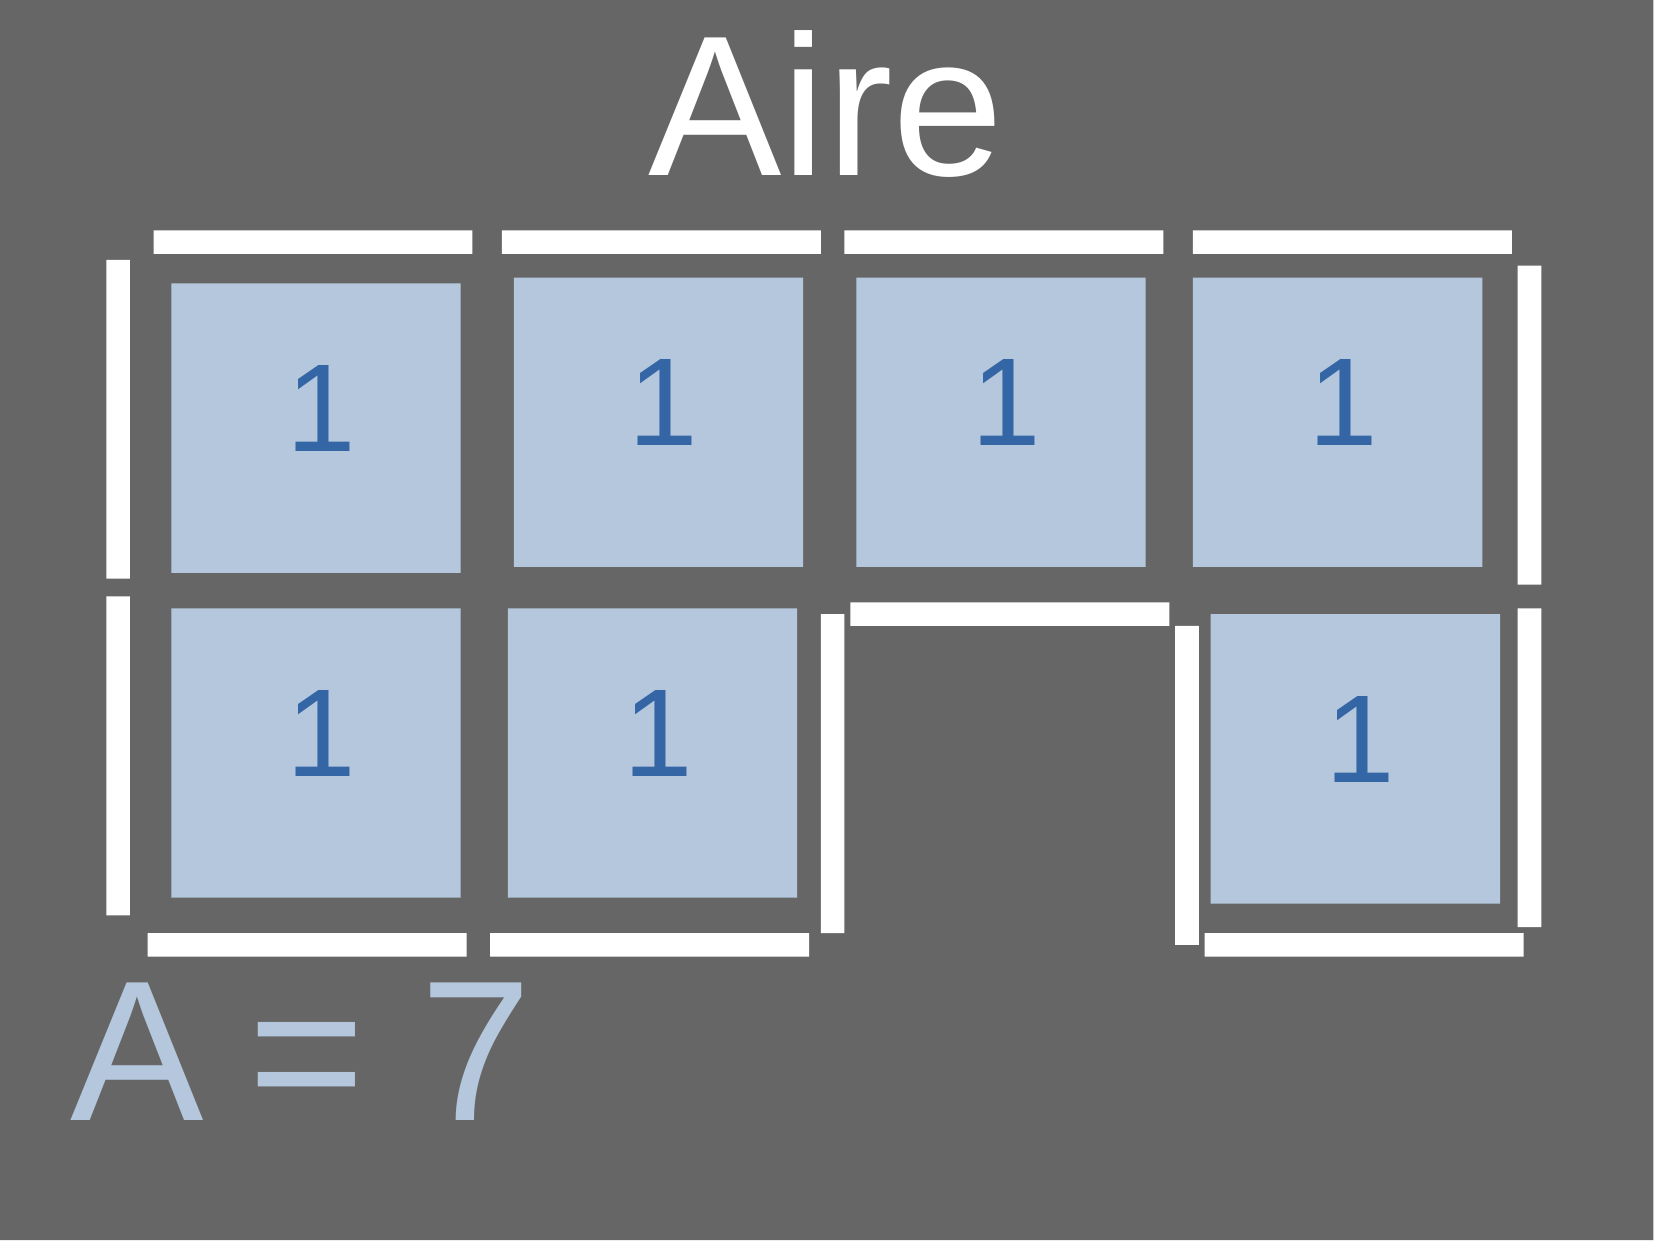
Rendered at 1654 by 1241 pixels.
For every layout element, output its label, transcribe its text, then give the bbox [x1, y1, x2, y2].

text_box 1 [271, 655, 371, 811]
title Aire [353, 0, 1300, 237]
text_box 1 [271, 330, 371, 486]
title A = 7 [70, 921, 1017, 1182]
text_box [0, 0, 1654, 1241]
text_box 1 [608, 655, 708, 811]
text_box 1 [1311, 661, 1411, 817]
text_box 1 [956, 324, 1056, 480]
text_box 1 [614, 324, 714, 480]
text_box 1 [1293, 324, 1393, 480]
